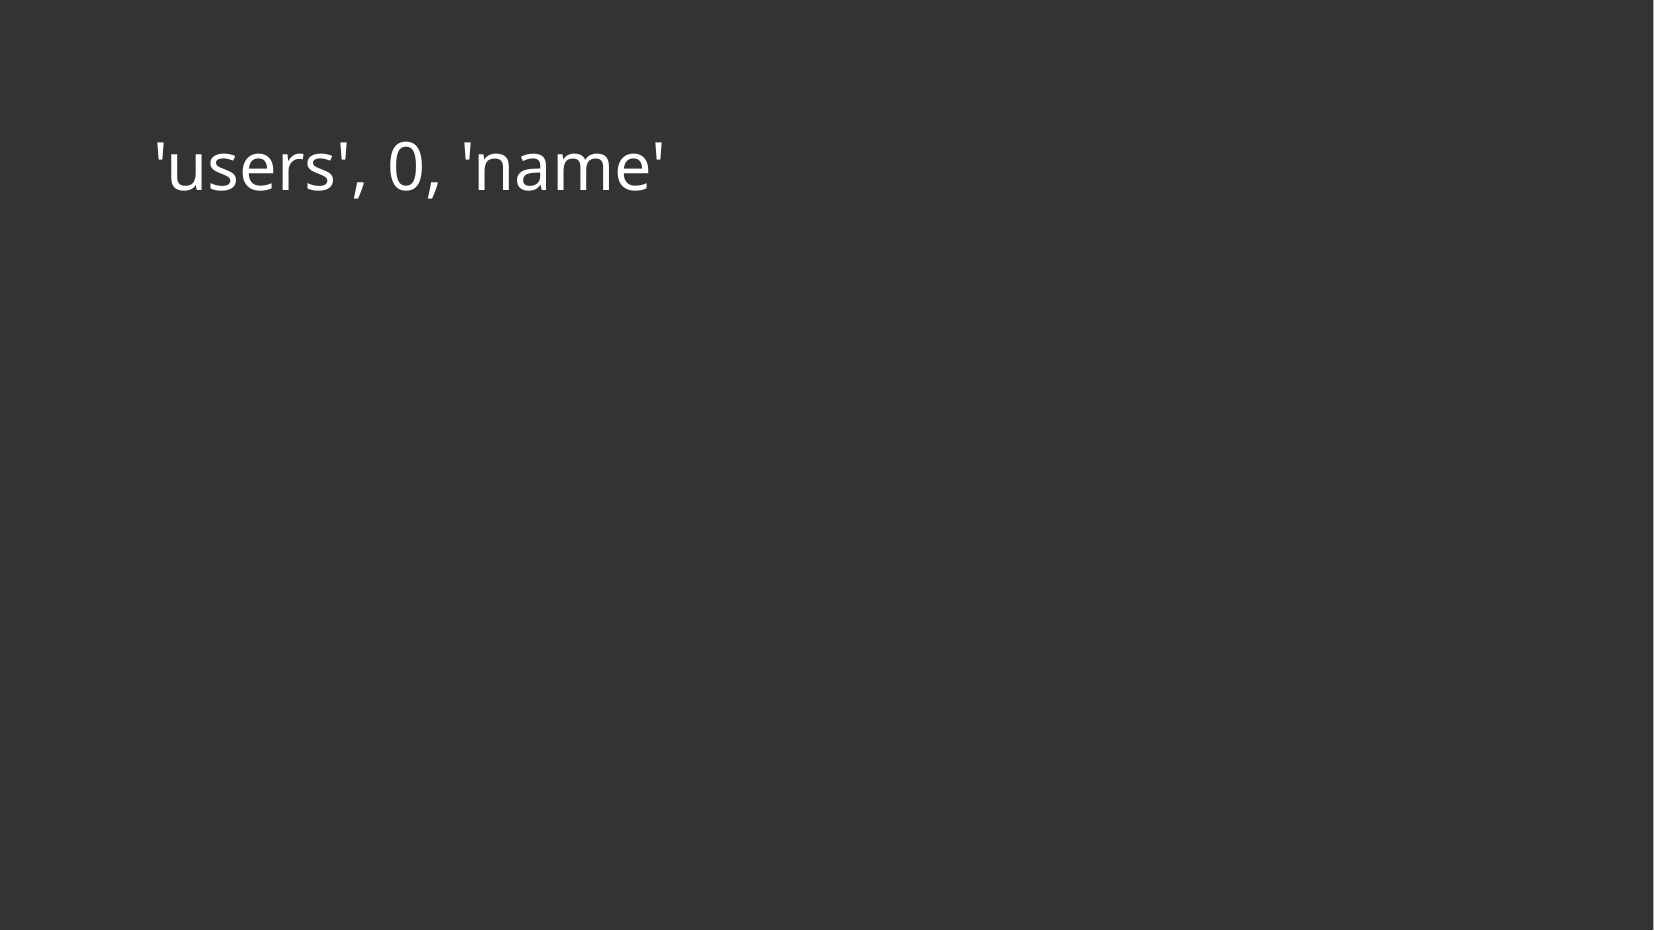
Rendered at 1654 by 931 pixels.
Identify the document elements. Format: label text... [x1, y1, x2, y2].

list 'users', 0, 'name' [82, 119, 1571, 839]
